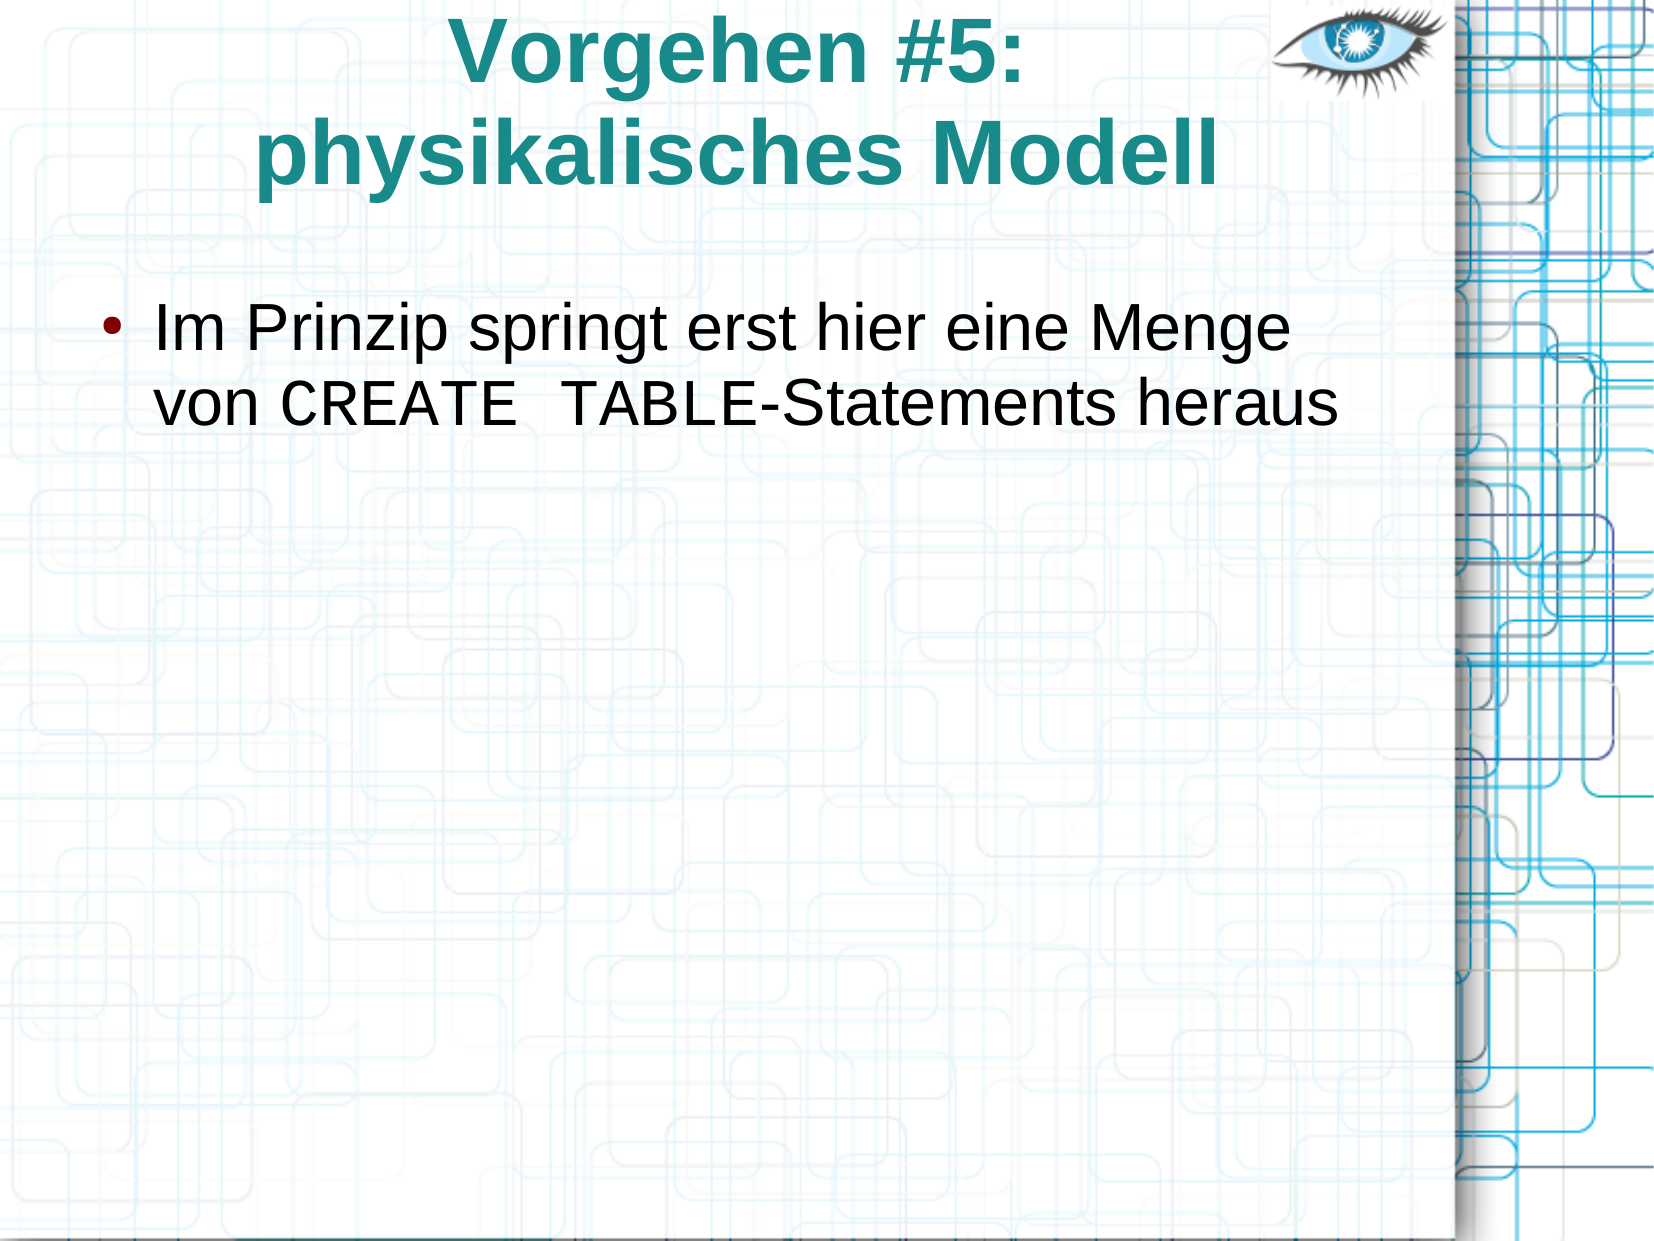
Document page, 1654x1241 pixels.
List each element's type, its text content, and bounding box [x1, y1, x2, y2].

title Vorgehen #5: physikalisches Modell [59, 0, 1418, 307]
list Im Prinzip springt erst hier eine Menge von CREATE TABLE-Statements heraus [82, 290, 1418, 1109]
picture [0, 0, 1654, 1241]
